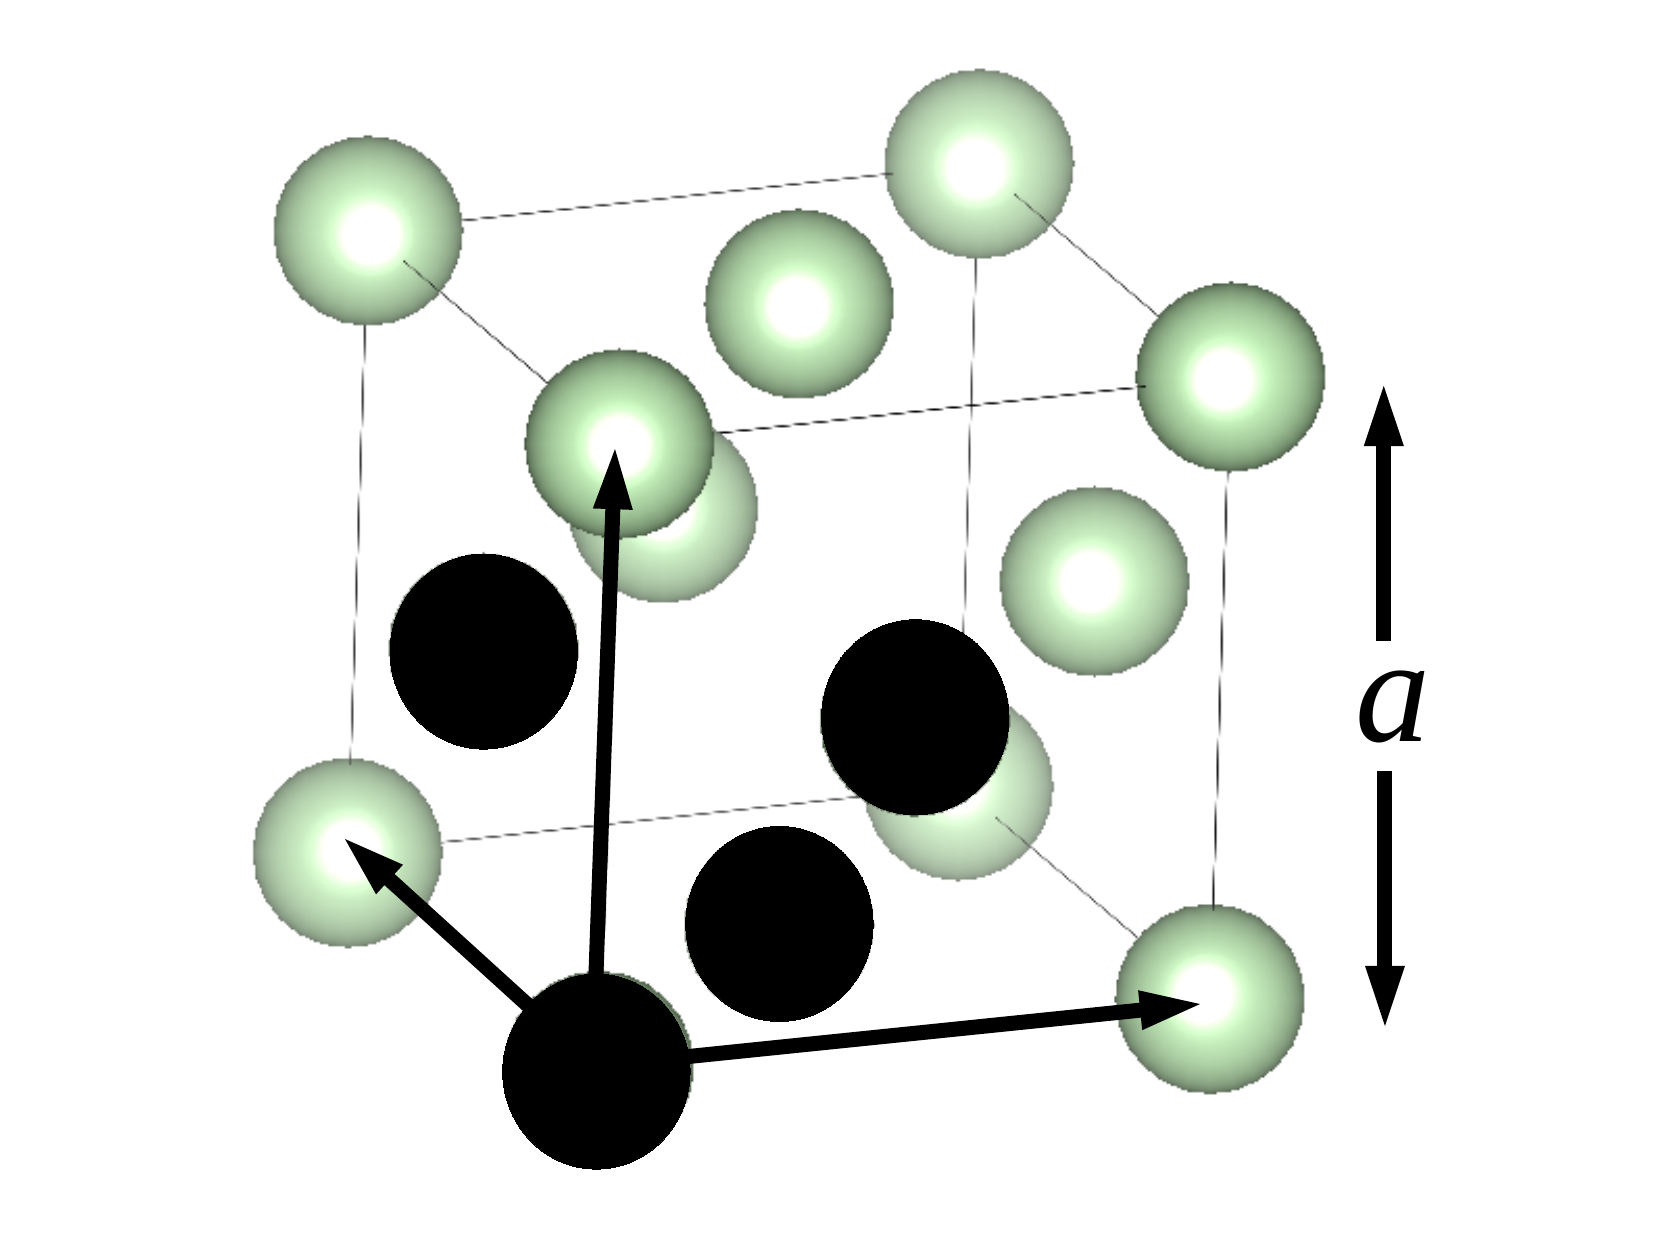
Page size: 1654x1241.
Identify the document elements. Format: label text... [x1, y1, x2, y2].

text_box [390, 554, 578, 750]
text_box [821, 619, 1009, 815]
text_box a [1340, 600, 1551, 782]
text_box [685, 826, 874, 1022]
picture [210, 13, 1361, 1200]
text_box [502, 974, 691, 1170]
